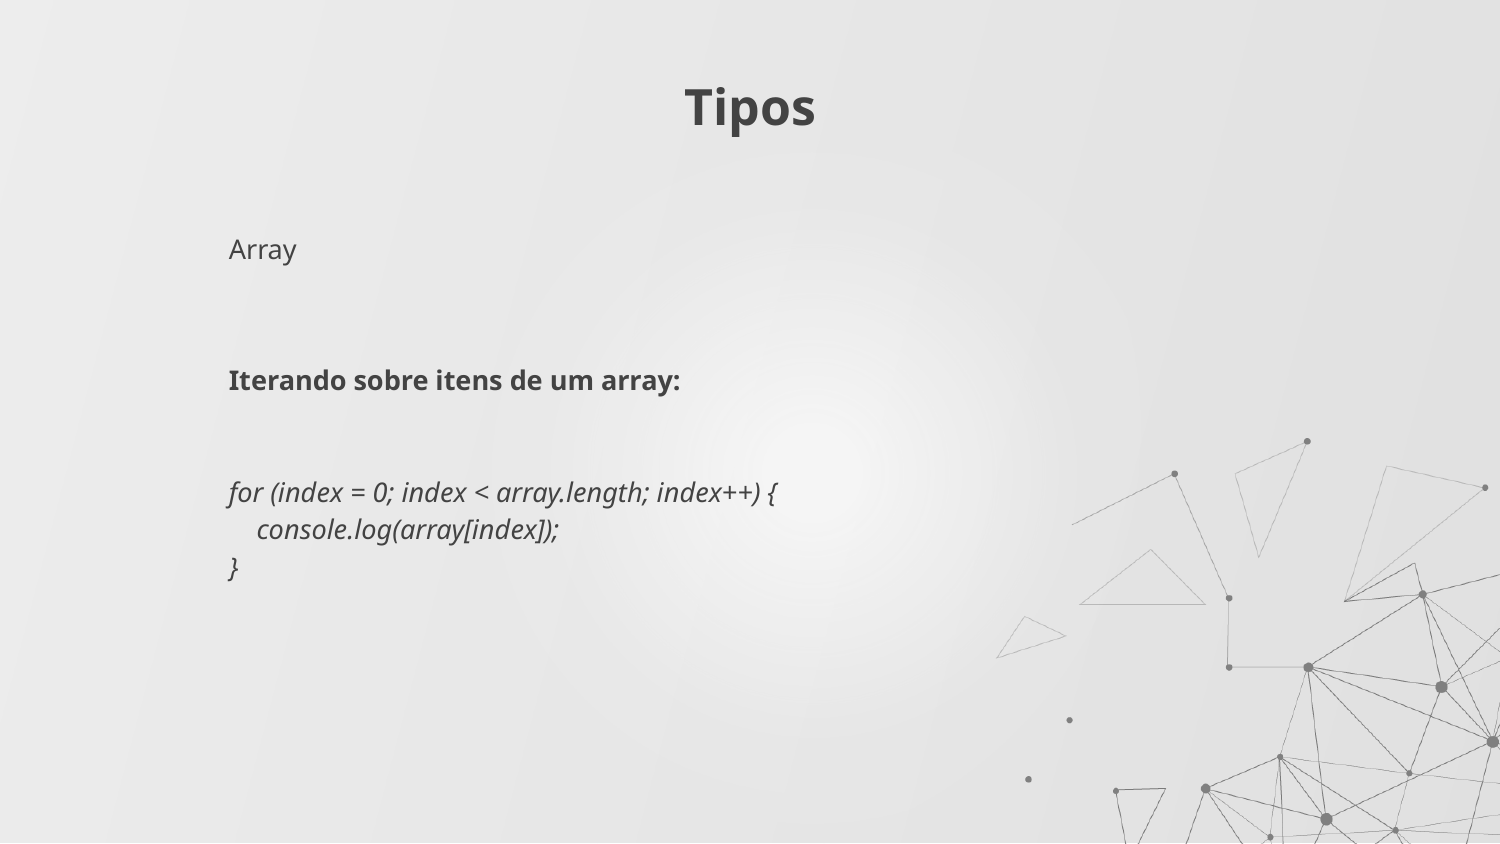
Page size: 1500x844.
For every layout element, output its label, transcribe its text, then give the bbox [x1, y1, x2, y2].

title Tipos [60, 60, 1441, 216]
list Array Iterando sobre itens de um array: for (index = 0; index < array.length; index++) { console.log(array[index]); } [142, 216, 1278, 455]
picture [0, 0, 1500, 844]
